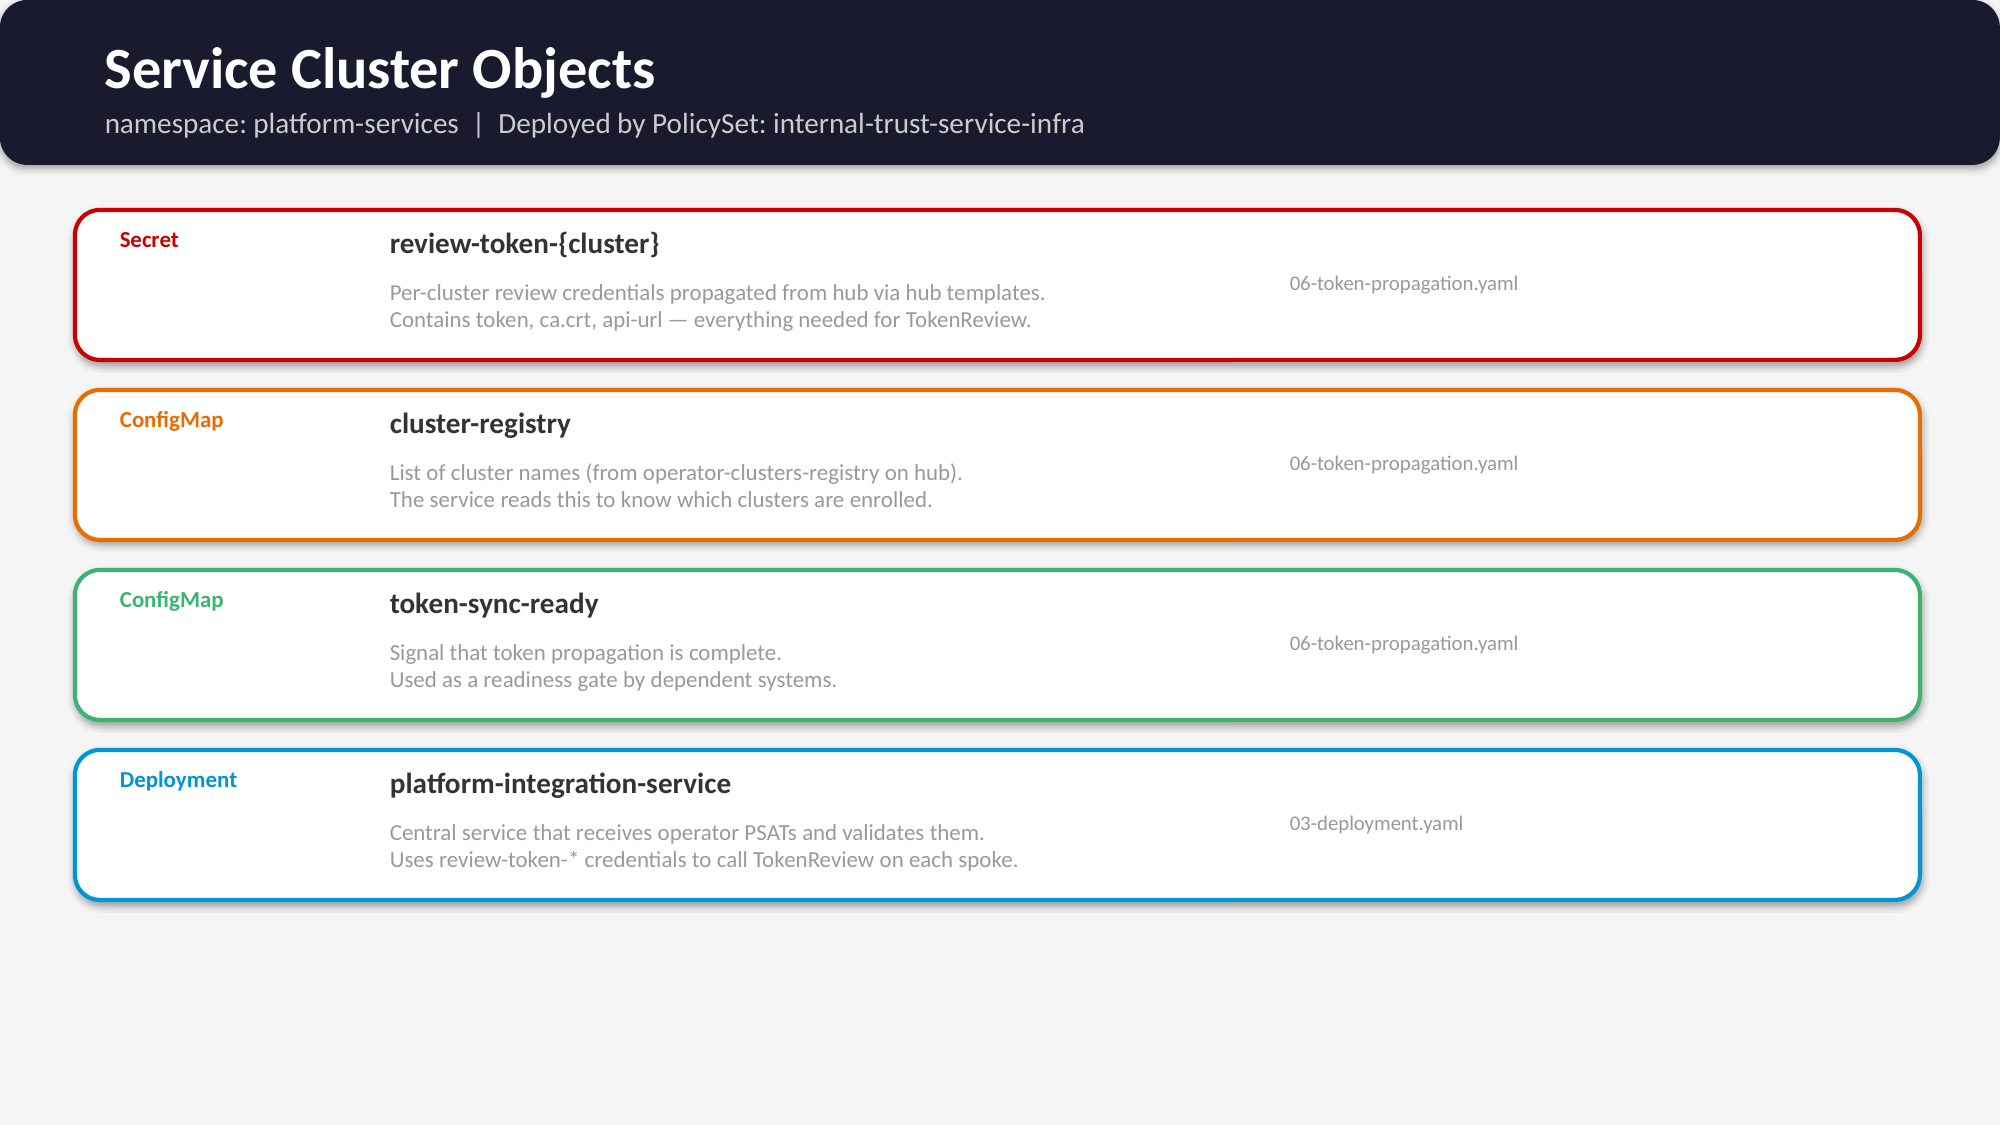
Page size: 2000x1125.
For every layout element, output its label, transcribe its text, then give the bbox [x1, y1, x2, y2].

text_box token-sync-ready [374, 577, 1050, 628]
text_box [74, 209, 1920, 360]
text_box 03-deployment.yaml [1274, 802, 1875, 843]
text_box 06-token-propagation.yaml [1274, 262, 1875, 303]
text_box ConfigMap [104, 397, 374, 440]
text_box [74, 389, 1920, 540]
text_box [0, 0, 2000, 165]
text_box cluster-registry [374, 397, 1050, 448]
text_box Deployment [104, 757, 374, 800]
text_box Secret [104, 217, 374, 260]
text_box ConfigMap [104, 577, 374, 620]
text_box Central service that receives operator PSATs and validates them. Uses review-token-* credentials to call TokenReview on each spoke. [374, 809, 1200, 880]
text_box namespace: platform-services | Deployed by PolicySet: internal-trust-service-infra [89, 97, 1590, 148]
text_box [74, 569, 1920, 720]
text_box List of cluster names (from operator-clusters-registry on hub). The service reads this to know which clusters are enrolled. [374, 449, 1200, 520]
text_box Service Cluster Objects [89, 22, 1590, 97]
text_box review-token-{cluster} [374, 217, 1050, 268]
text_box platform-integration-service [374, 757, 1050, 808]
text_box 06-token-propagation.yaml [1274, 622, 1875, 663]
text_box 06-token-propagation.yaml [1274, 442, 1875, 483]
text_box Signal that token propagation is complete. Used as a readiness gate by dependent systems. [374, 629, 1200, 700]
text_box Per-cluster review credentials propagated from hub via hub templates. Contains token, ca.crt, api-url — everything needed for TokenReview. [374, 269, 1200, 340]
text_box [74, 749, 1920, 900]
